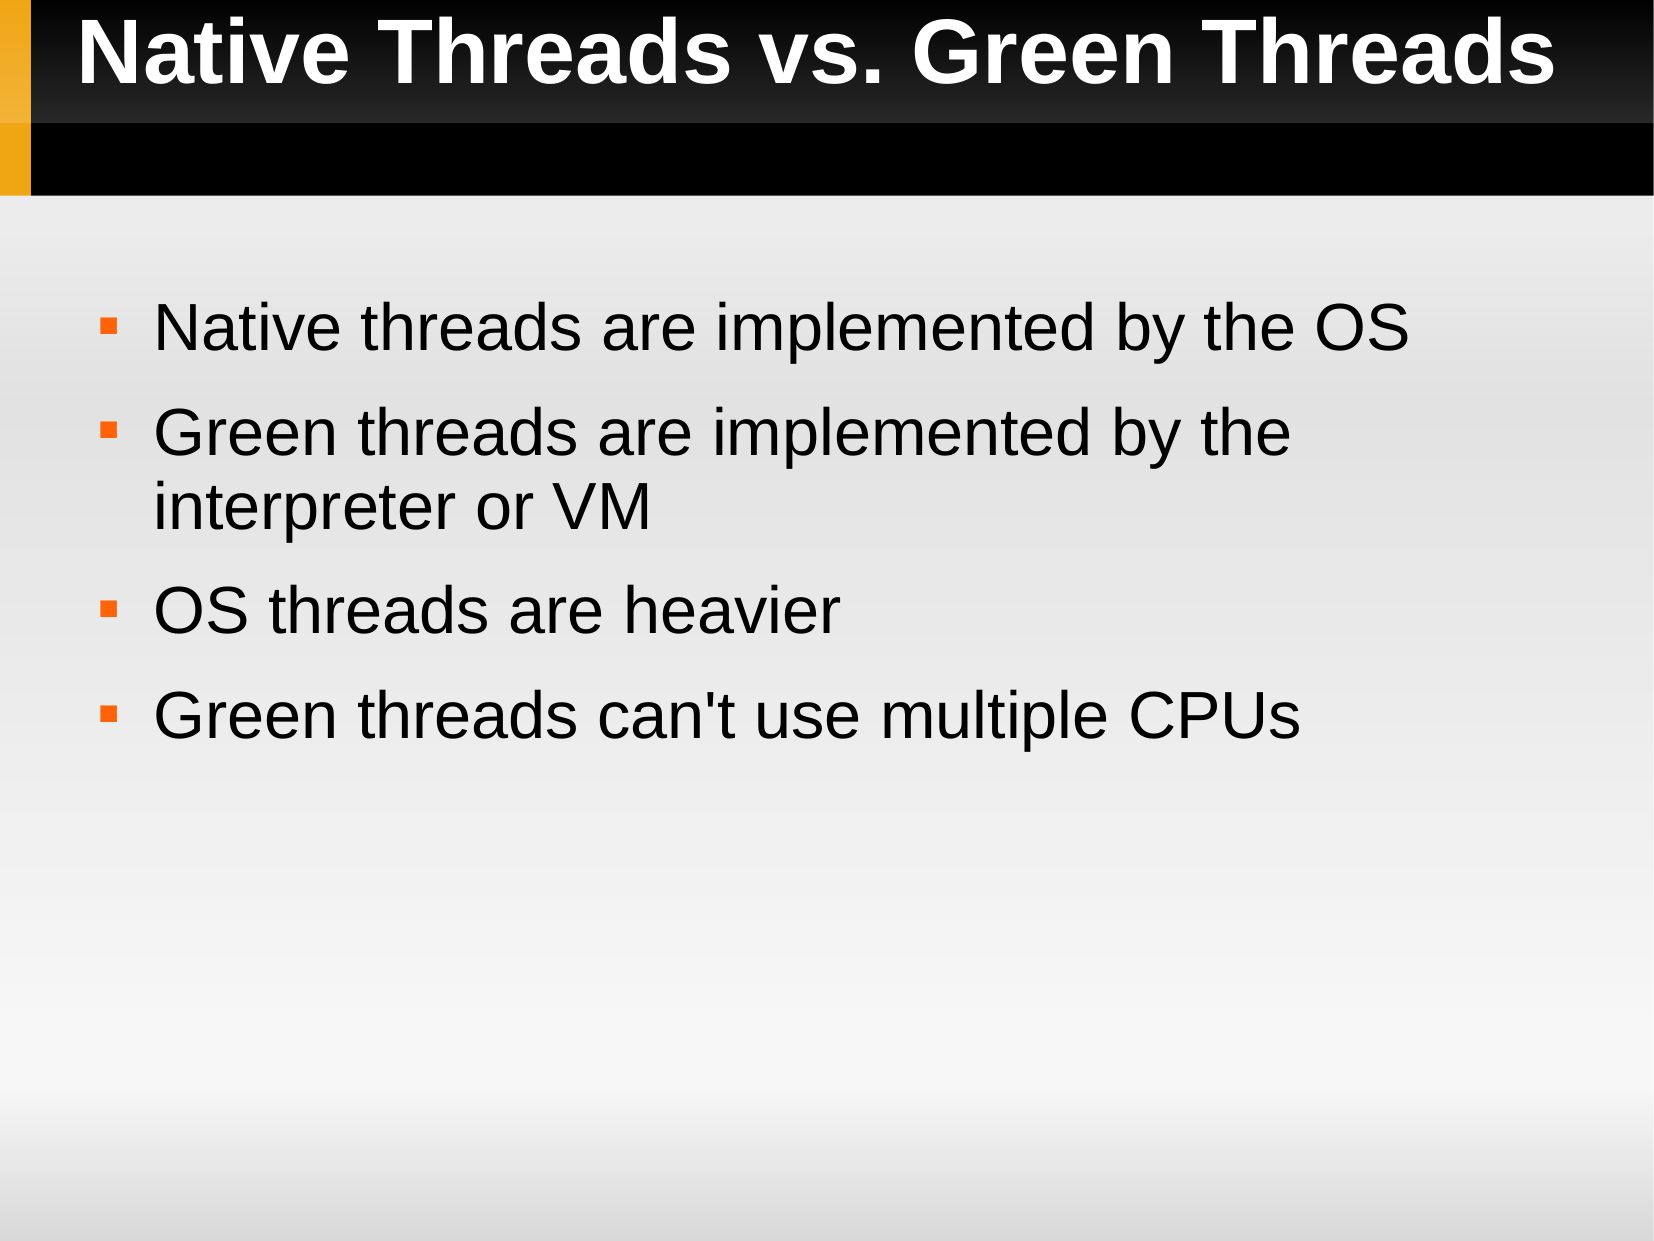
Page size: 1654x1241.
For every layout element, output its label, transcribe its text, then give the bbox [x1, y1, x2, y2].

list Native threads are implemented by the OS Green threads are implemented by the interpreter or VM OS threads are heavier Green threads can't use multiple CPUs [82, 290, 1571, 1109]
title Native Threads vs. Green Threads [76, 1, 1565, 207]
picture [0, 0, 1654, 1241]
